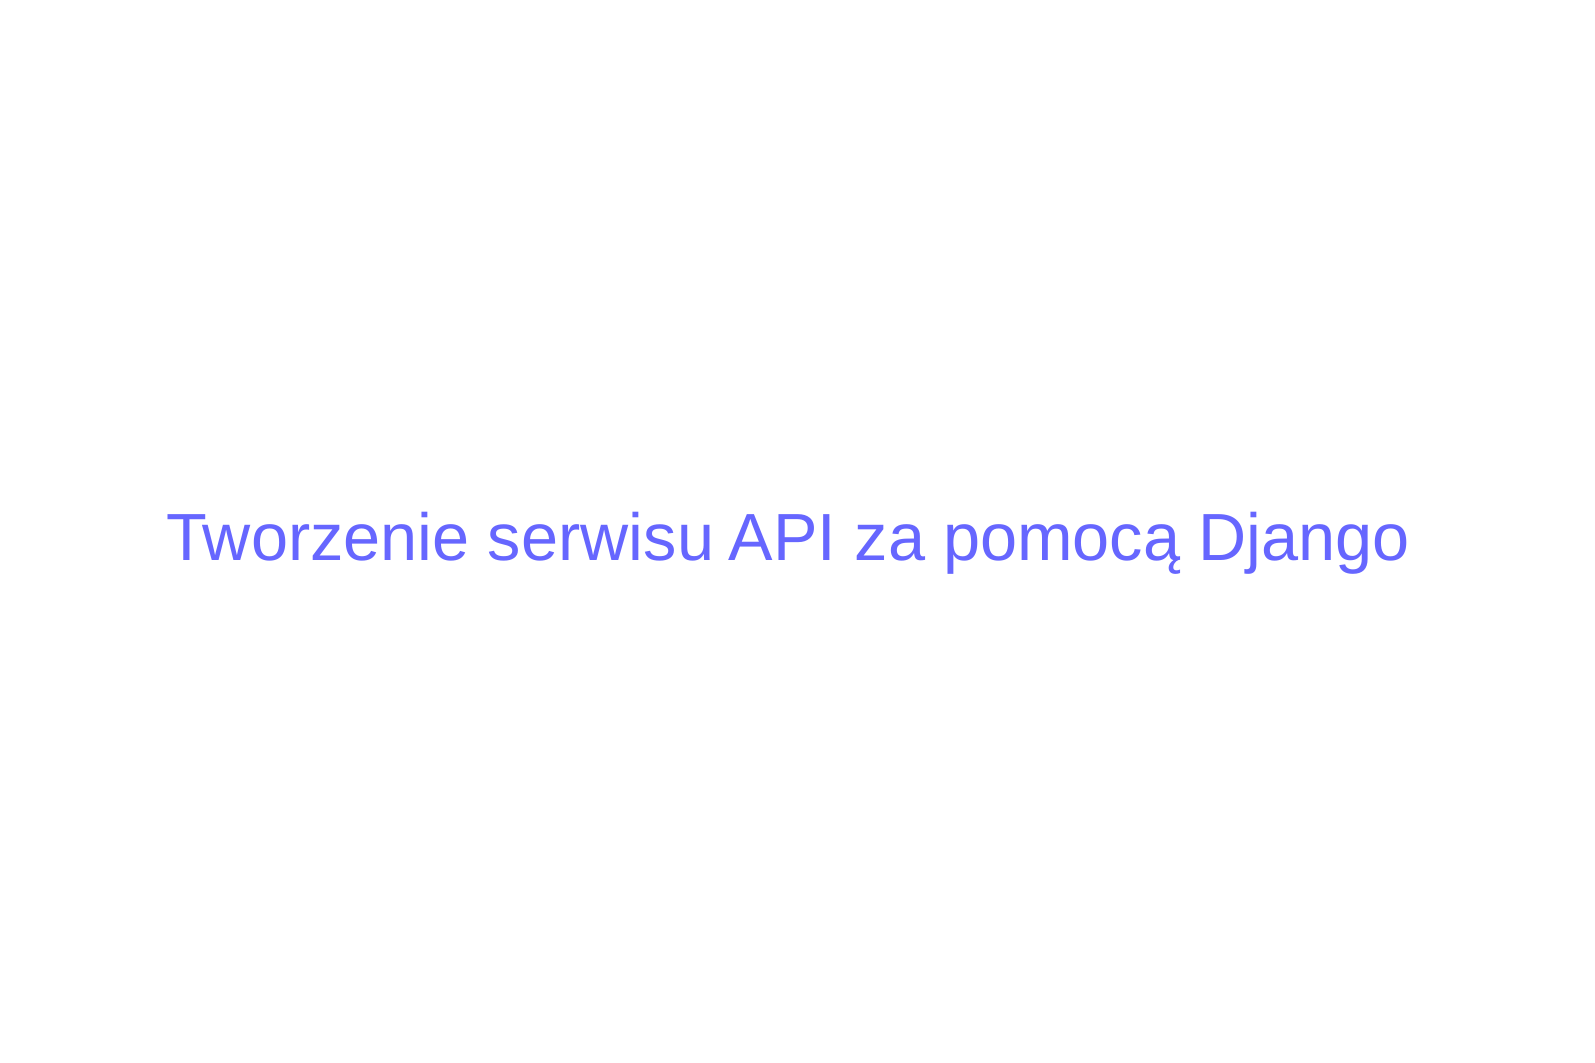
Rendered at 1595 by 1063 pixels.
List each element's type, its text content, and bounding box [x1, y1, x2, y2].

title Tworzenie serwisu API za pomocą Django [70, 448, 1506, 627]
